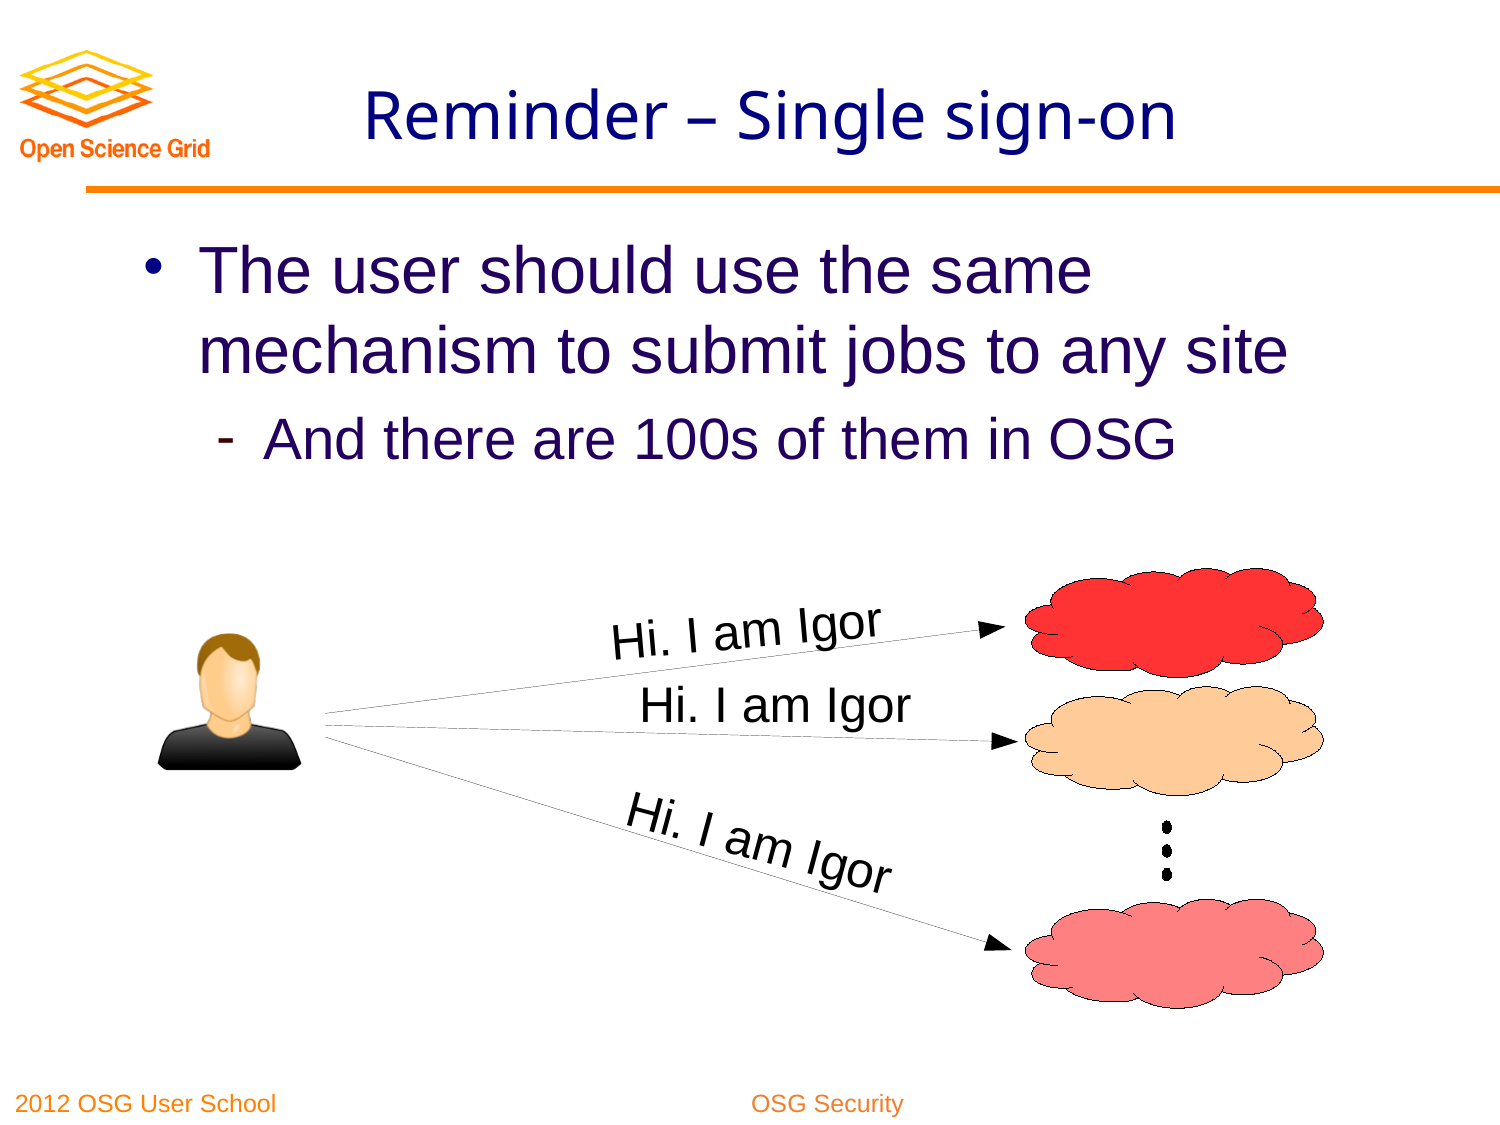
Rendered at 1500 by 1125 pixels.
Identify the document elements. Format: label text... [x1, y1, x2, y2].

title Reminder – Single sign-on [201, 18, 1342, 207]
list The user should use the same mechanism to submit jobs to any site And there are 100s of them in OSG [127, 218, 1403, 962]
picture [154, 623, 305, 774]
text_box [1025, 568, 1324, 678]
text_box [1025, 686, 1324, 796]
text_box [1162, 844, 1172, 858]
text_box Hi. I am Igor [624, 664, 941, 740]
text_box Hi. I am Igor [592, 574, 940, 679]
text_box [1162, 820, 1172, 834]
text_box Hi. I am Igor [604, 765, 1006, 940]
text_box [1162, 868, 1172, 881]
picture [0, 27, 201, 179]
text_box [1025, 899, 1324, 1009]
